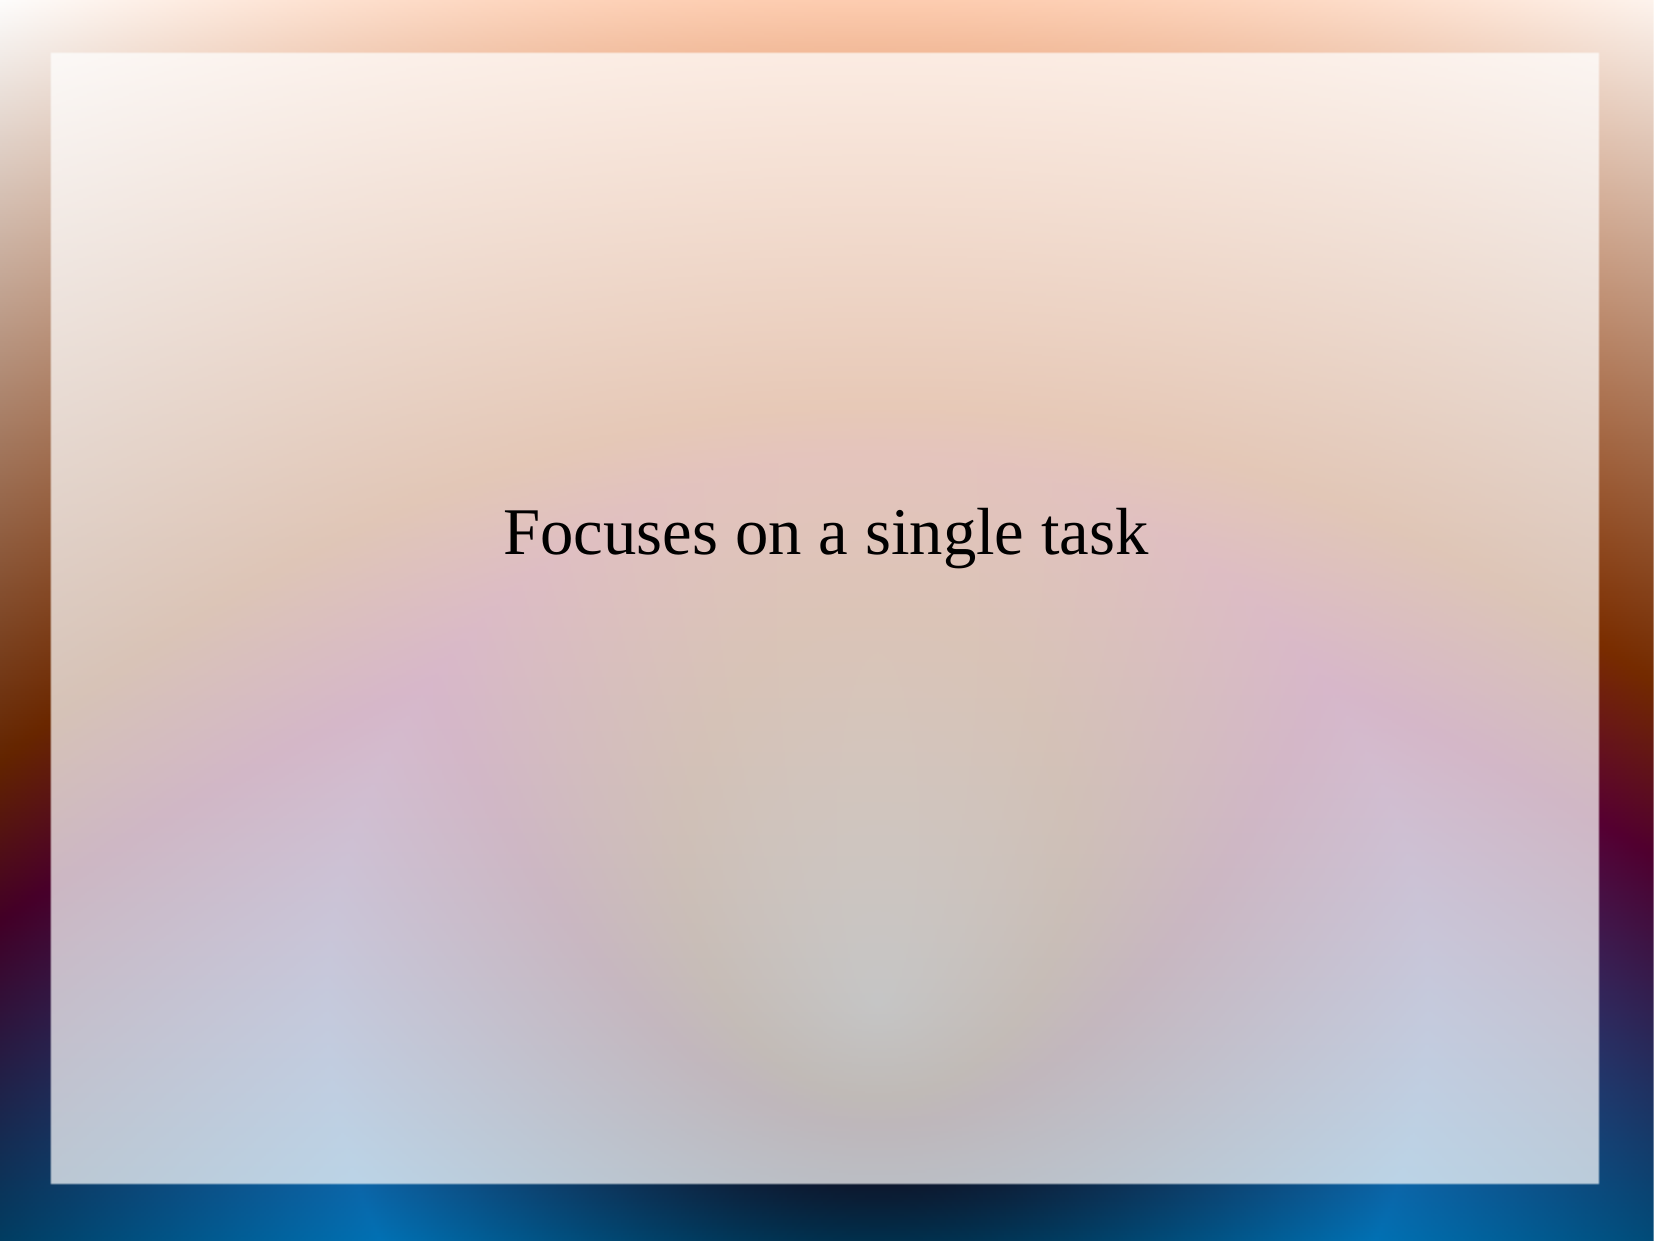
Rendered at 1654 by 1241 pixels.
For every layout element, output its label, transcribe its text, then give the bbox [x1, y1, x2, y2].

picture [0, 0, 1654, 1241]
subtitle Focuses on a single task [82, 55, 1571, 1010]
